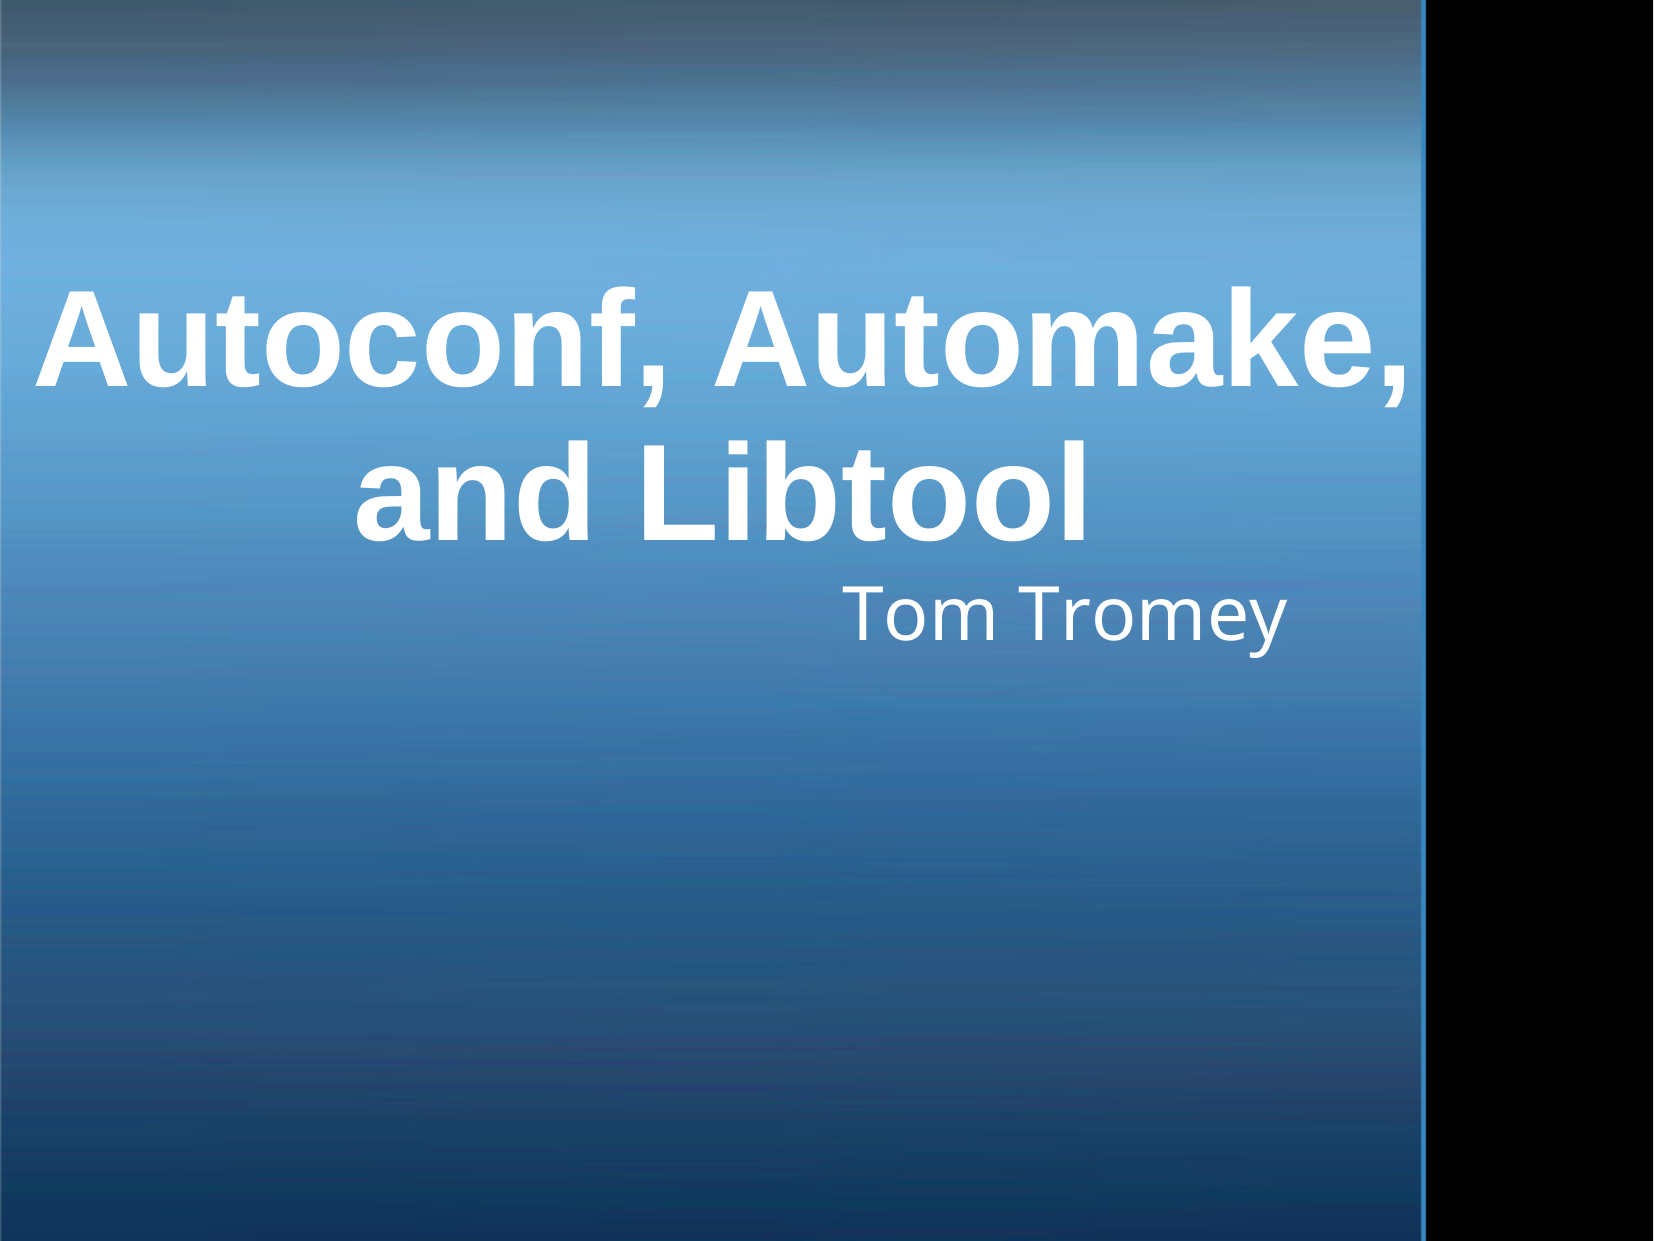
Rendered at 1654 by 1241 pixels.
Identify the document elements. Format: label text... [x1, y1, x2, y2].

picture [0, 0, 1654, 1241]
title Autoconf, Automake, and Libtool [0, 181, 1448, 804]
title Tom Tromey [344, 568, 1289, 656]
